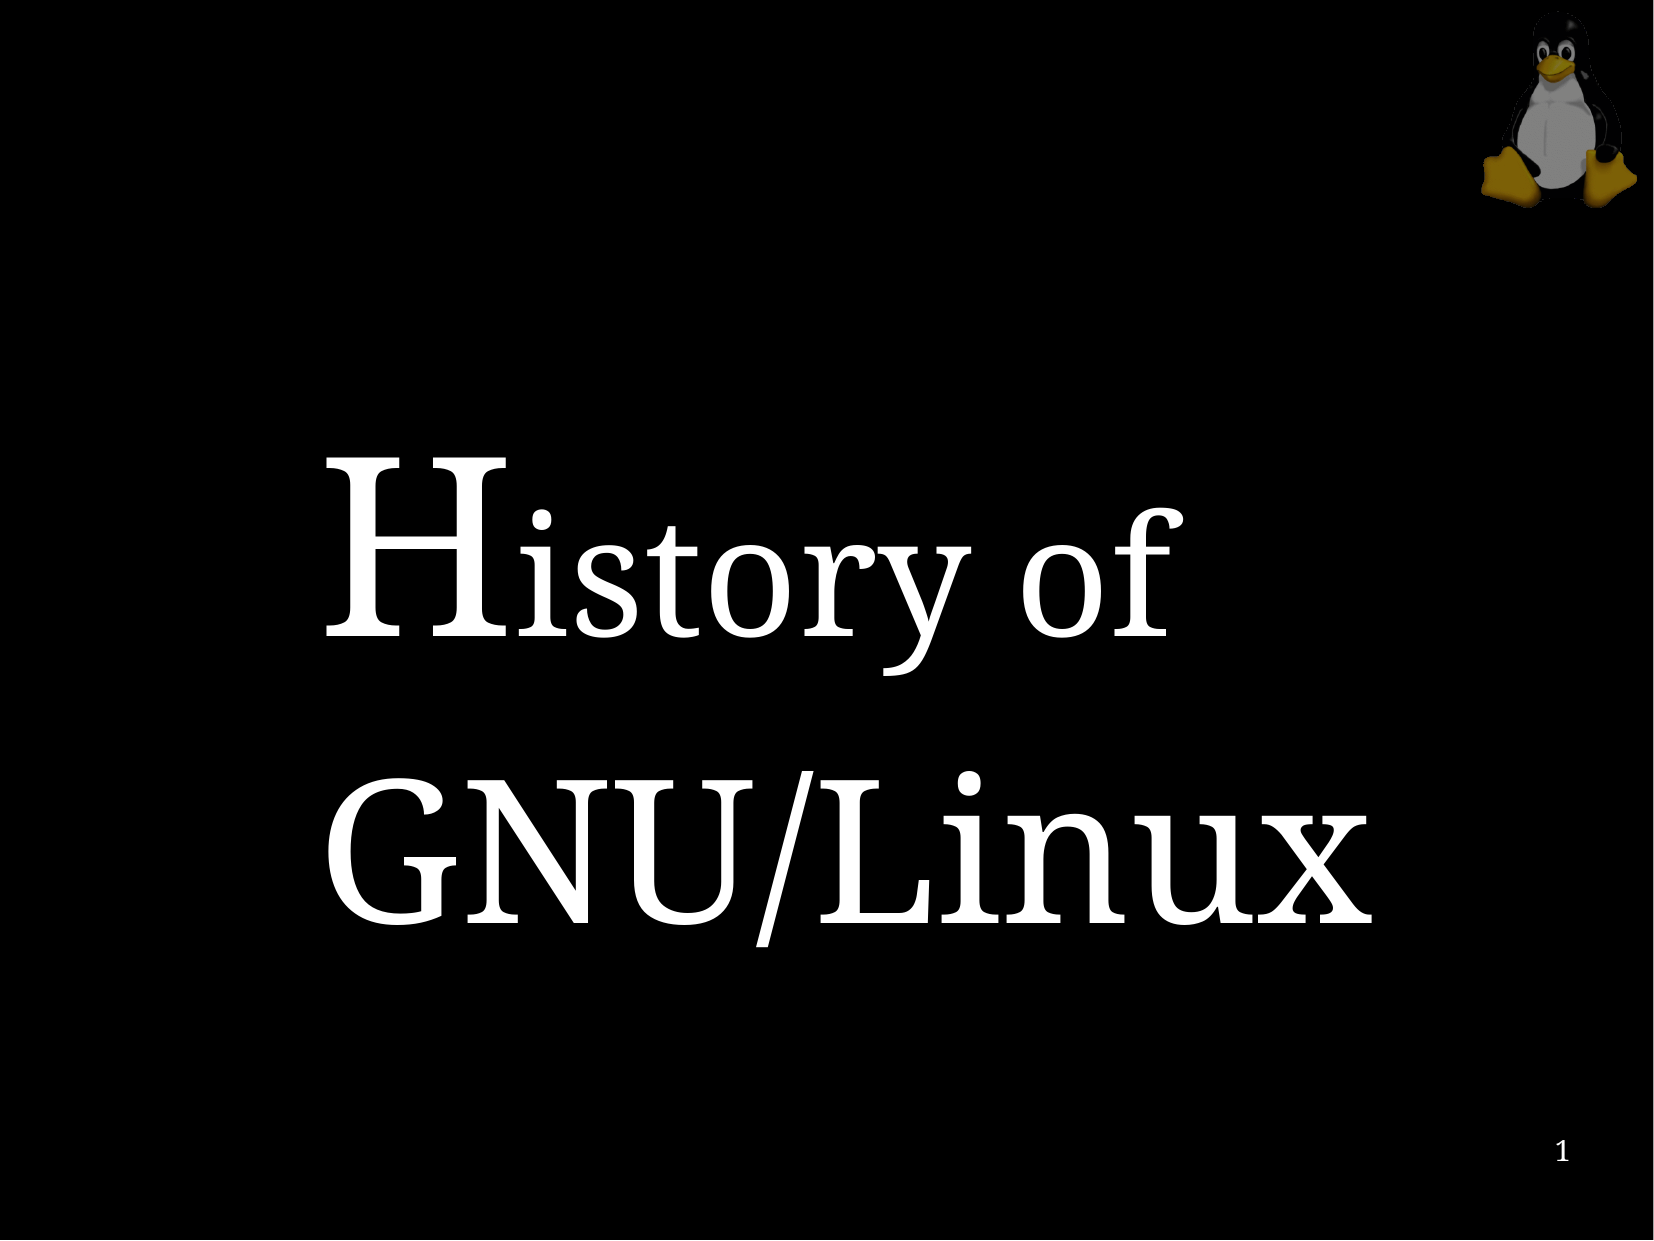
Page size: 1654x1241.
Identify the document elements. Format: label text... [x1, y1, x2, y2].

text_box History of GNU/Linux [302, 361, 1300, 827]
picture [1476, 6, 1642, 213]
